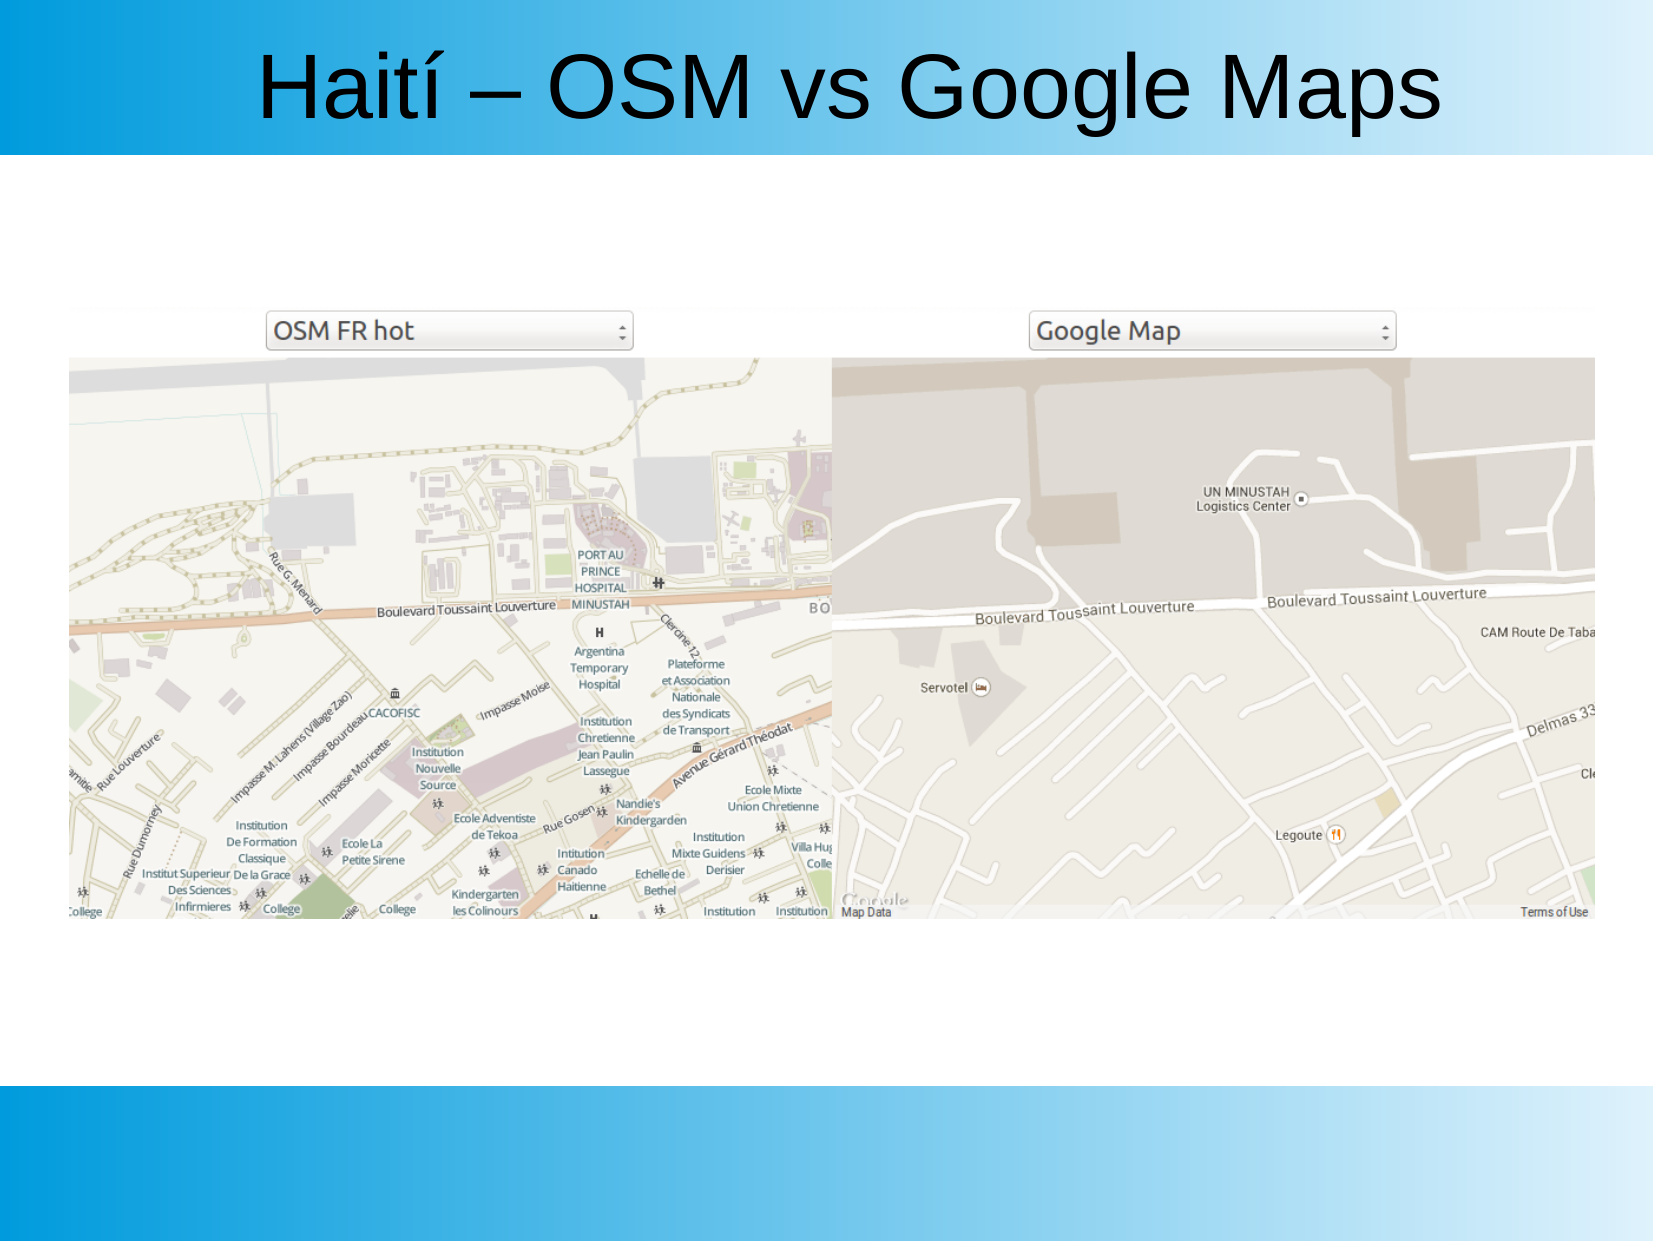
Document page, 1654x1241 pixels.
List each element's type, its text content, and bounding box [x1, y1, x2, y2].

picture [69, 307, 1595, 919]
text_box Haití – OSM vs Google Maps [224, 35, 1477, 154]
